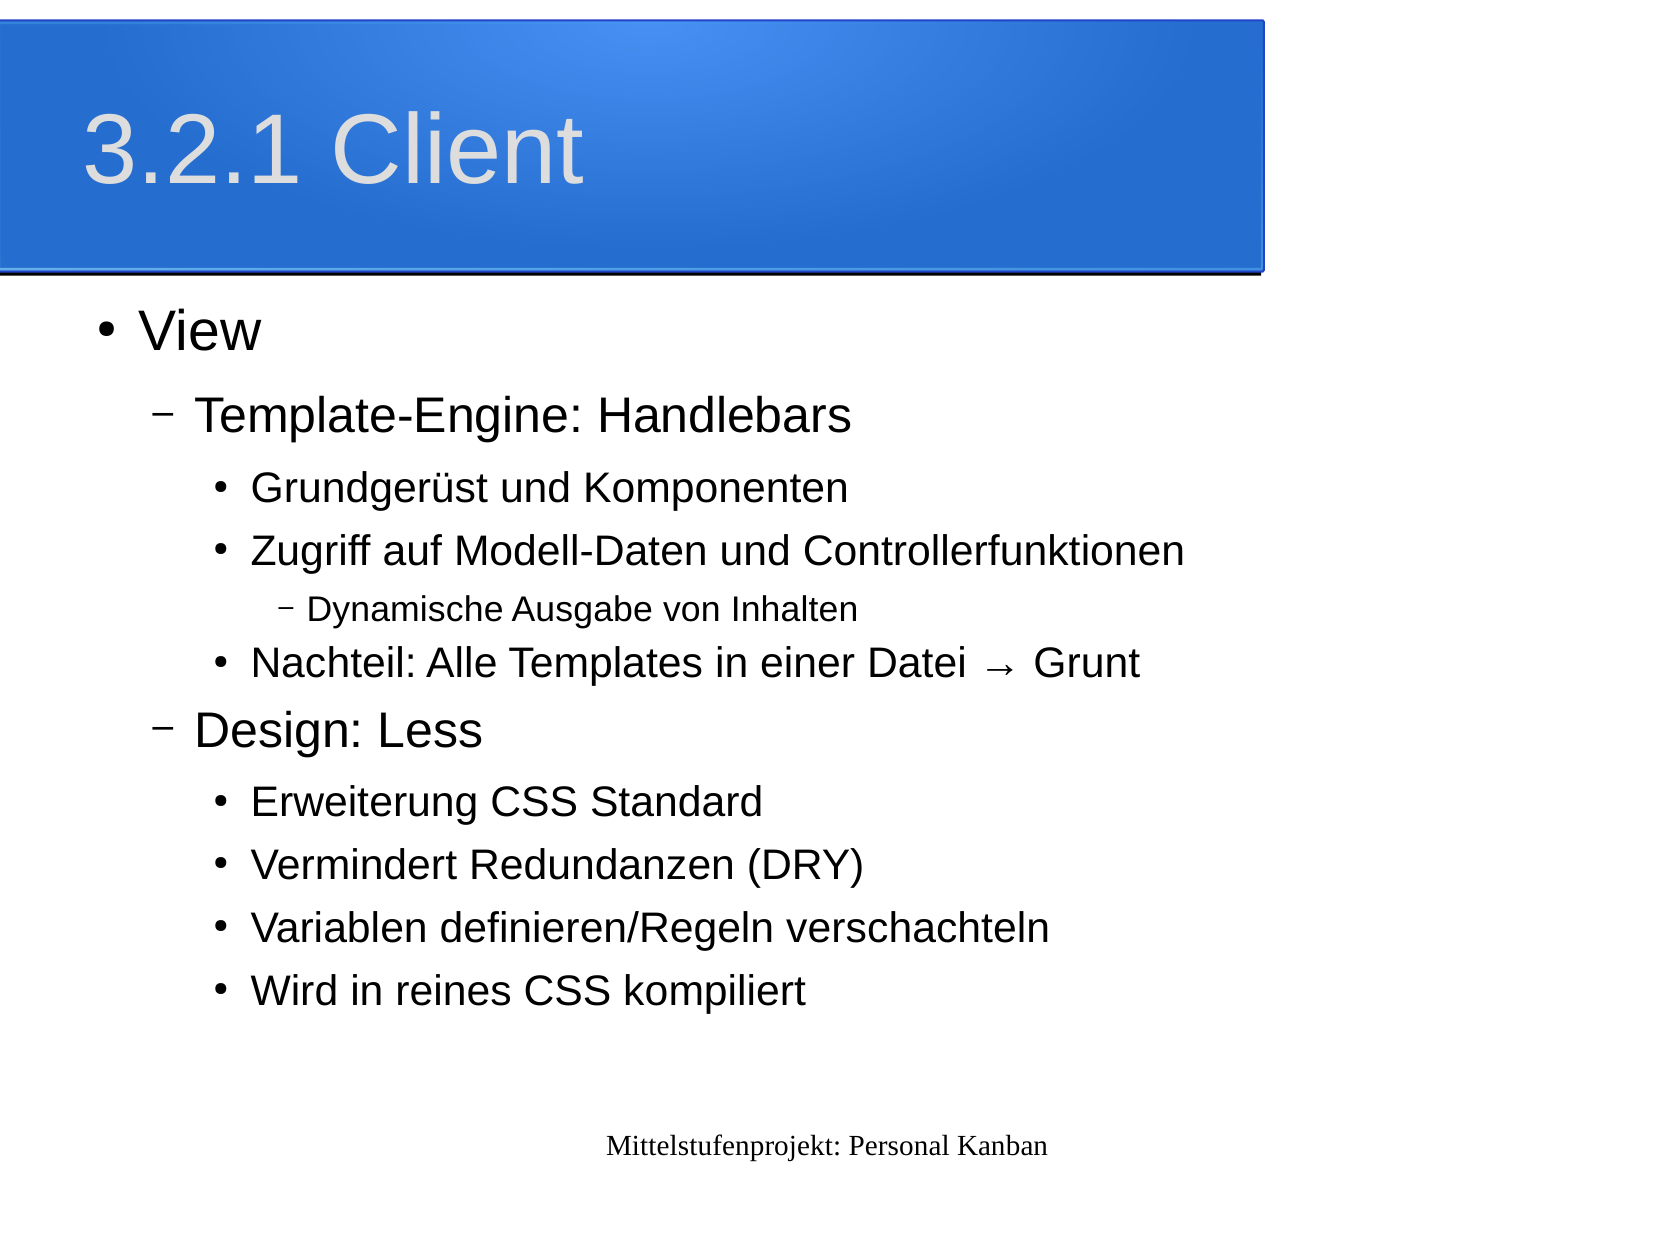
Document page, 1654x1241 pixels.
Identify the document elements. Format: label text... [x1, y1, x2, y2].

list View Template-Engine: Handlebars Grundgerüst und Komponenten Zugriff auf Modell-Daten und Controllerfunktionen Dynamische Ausgabe von Inhalten Nachteil: Alle Templates in einer Datei → Grunt Design: Less Erweiterung CSS Standard Vermindert Redundanzen (DRY) Variablen definieren/Regeln verschachteln Wird in reines CSS kompiliert [82, 299, 1571, 1019]
title 3.2.1 Client [82, 47, 1235, 252]
